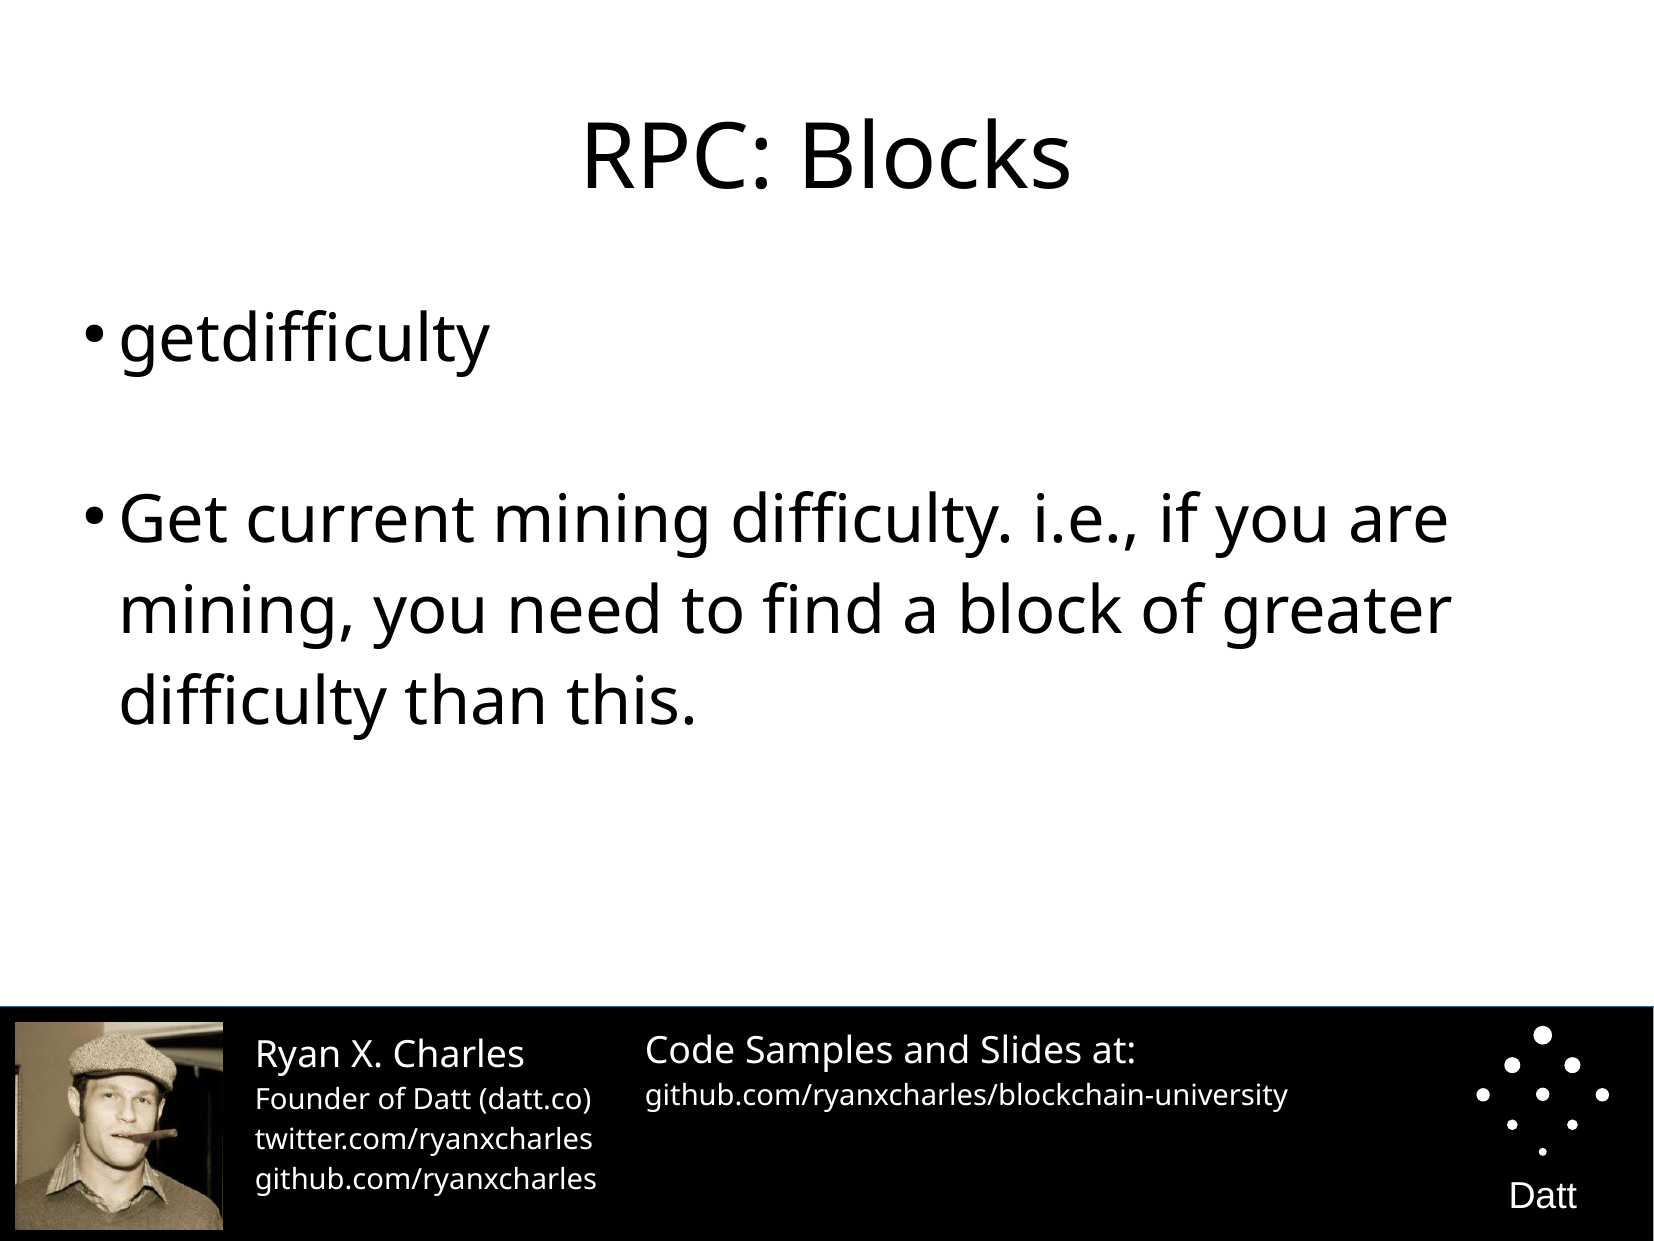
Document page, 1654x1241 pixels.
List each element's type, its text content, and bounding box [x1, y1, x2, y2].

text_box [0, 1006, 1654, 1241]
picture [15, 1022, 223, 1231]
text_box Code Samples and Slides at: github.com/ryanxcharles/blockchain-university [630, 1015, 1403, 1156]
text_box Ryan X. Charles Founder of Datt (datt.co) twitter.com/ryanxcharles github.com/ryanxcharles [240, 1020, 976, 1241]
picture [1475, 1023, 1611, 1159]
subtitle getdifficulty Get current mining difficulty. i.e., if you are mining, you need to find a block of greater difficulty than this. [82, 290, 1571, 1006]
title RPC: Blocks [82, 49, 1571, 257]
text_box Datt [1452, 1167, 1633, 1241]
